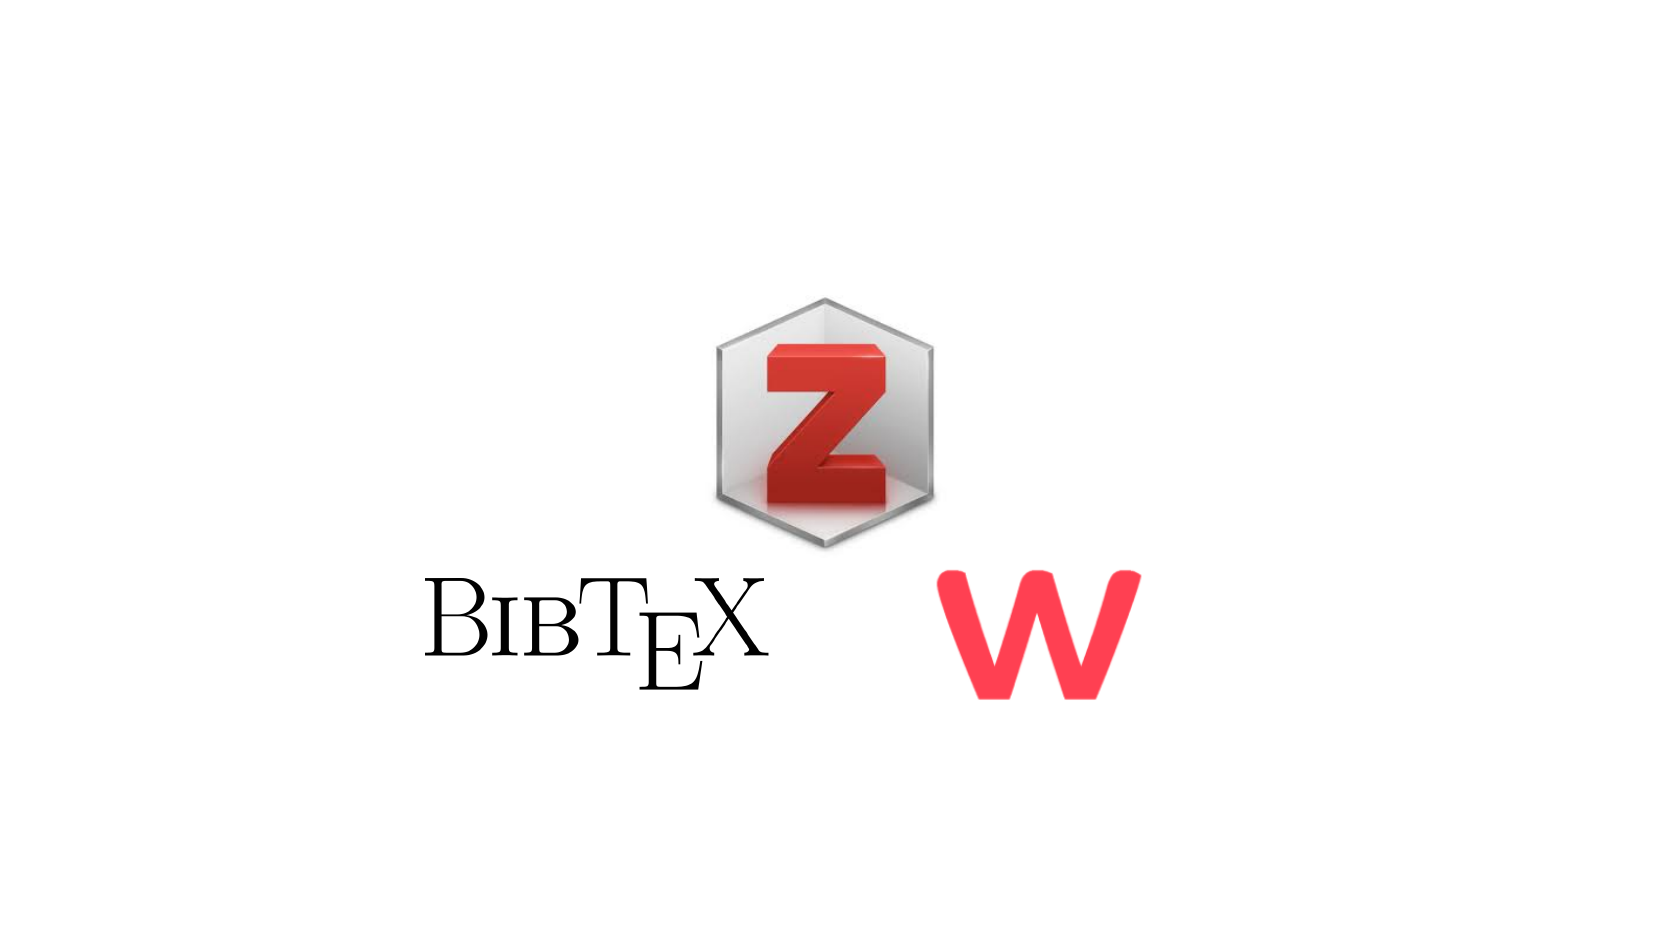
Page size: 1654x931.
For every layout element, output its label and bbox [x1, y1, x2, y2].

picture [693, 295, 1156, 721]
picture [425, 578, 792, 697]
